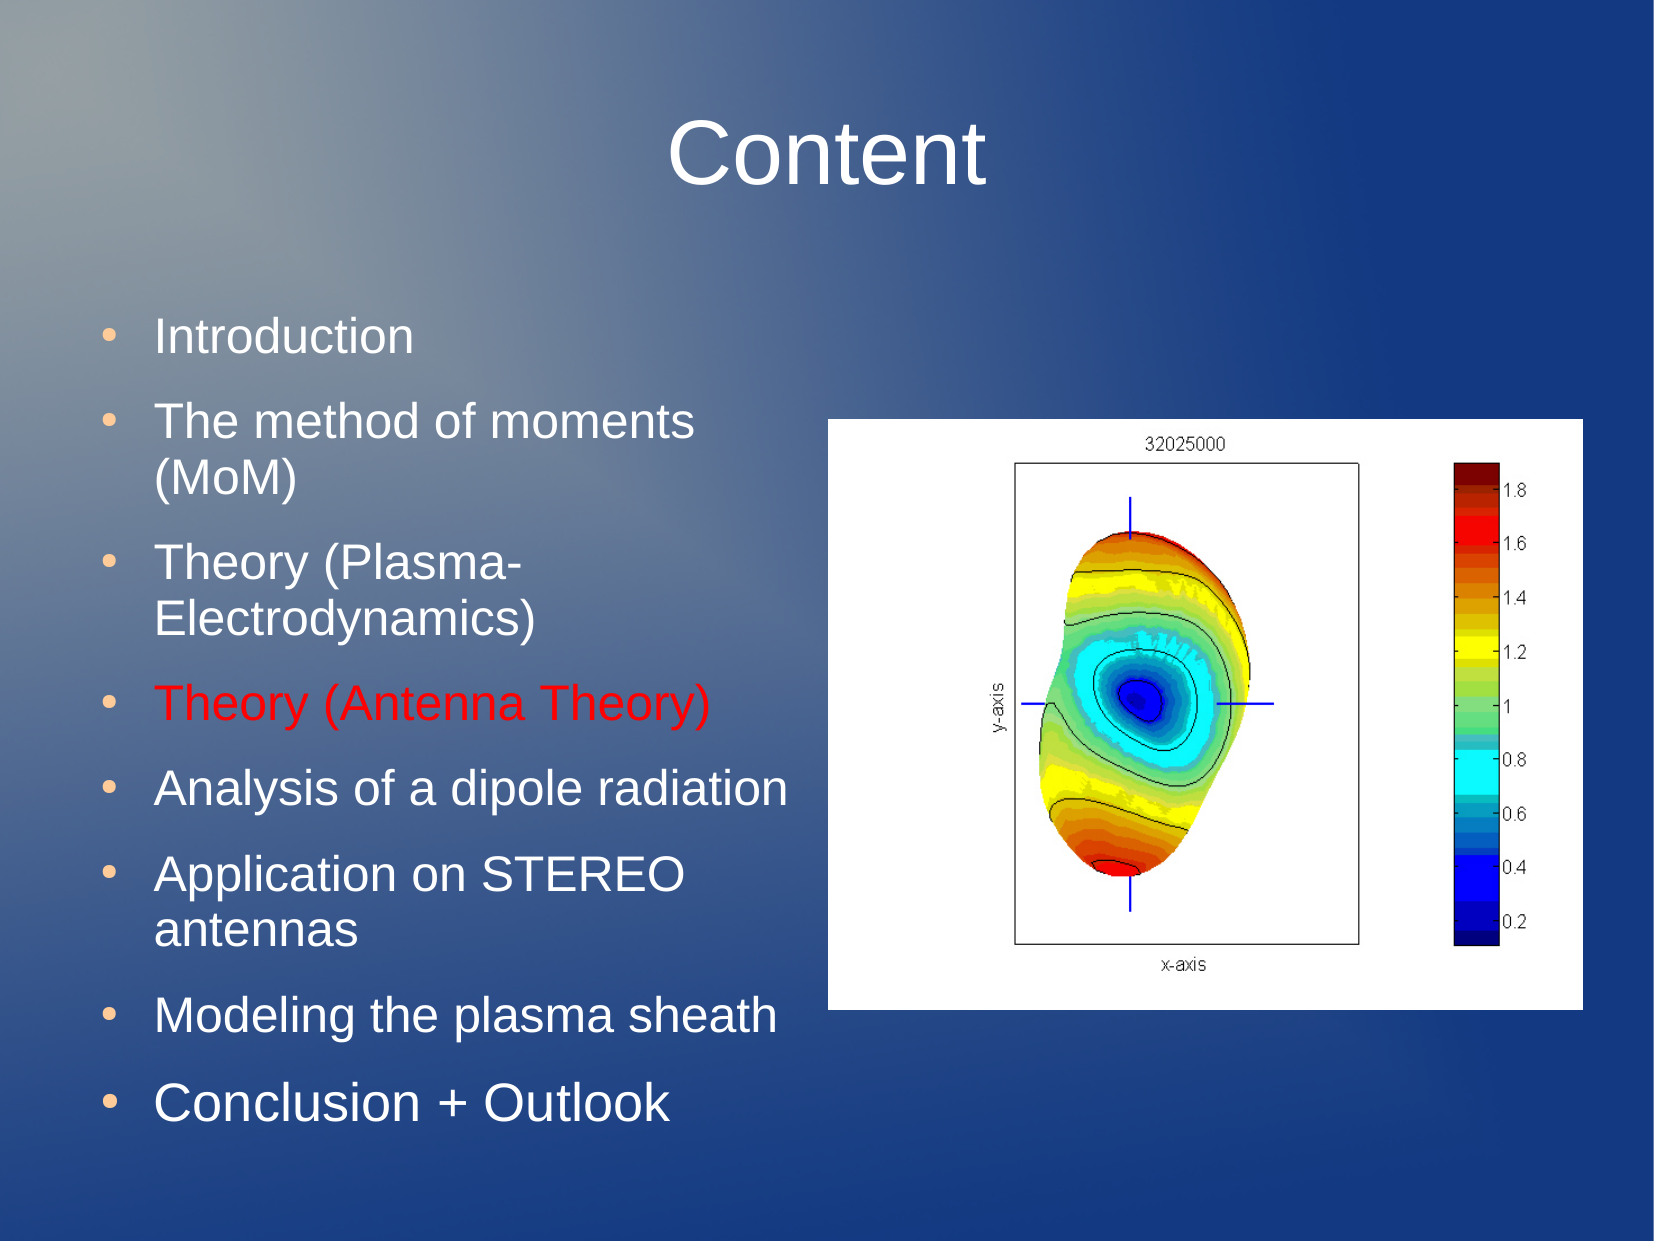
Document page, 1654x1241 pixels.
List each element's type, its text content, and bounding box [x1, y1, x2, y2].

picture [0, 0, 1654, 1241]
list Introduction The method of moments (MoM) Theory (Plasma-Electrodynamics) Theory (Antenna Theory) Analysis of a dipole radiation Application on STEREO antennas Modeling the plasma sheath Conclusion + Outlook [82, 307, 809, 1140]
title Content [82, 49, 1571, 257]
